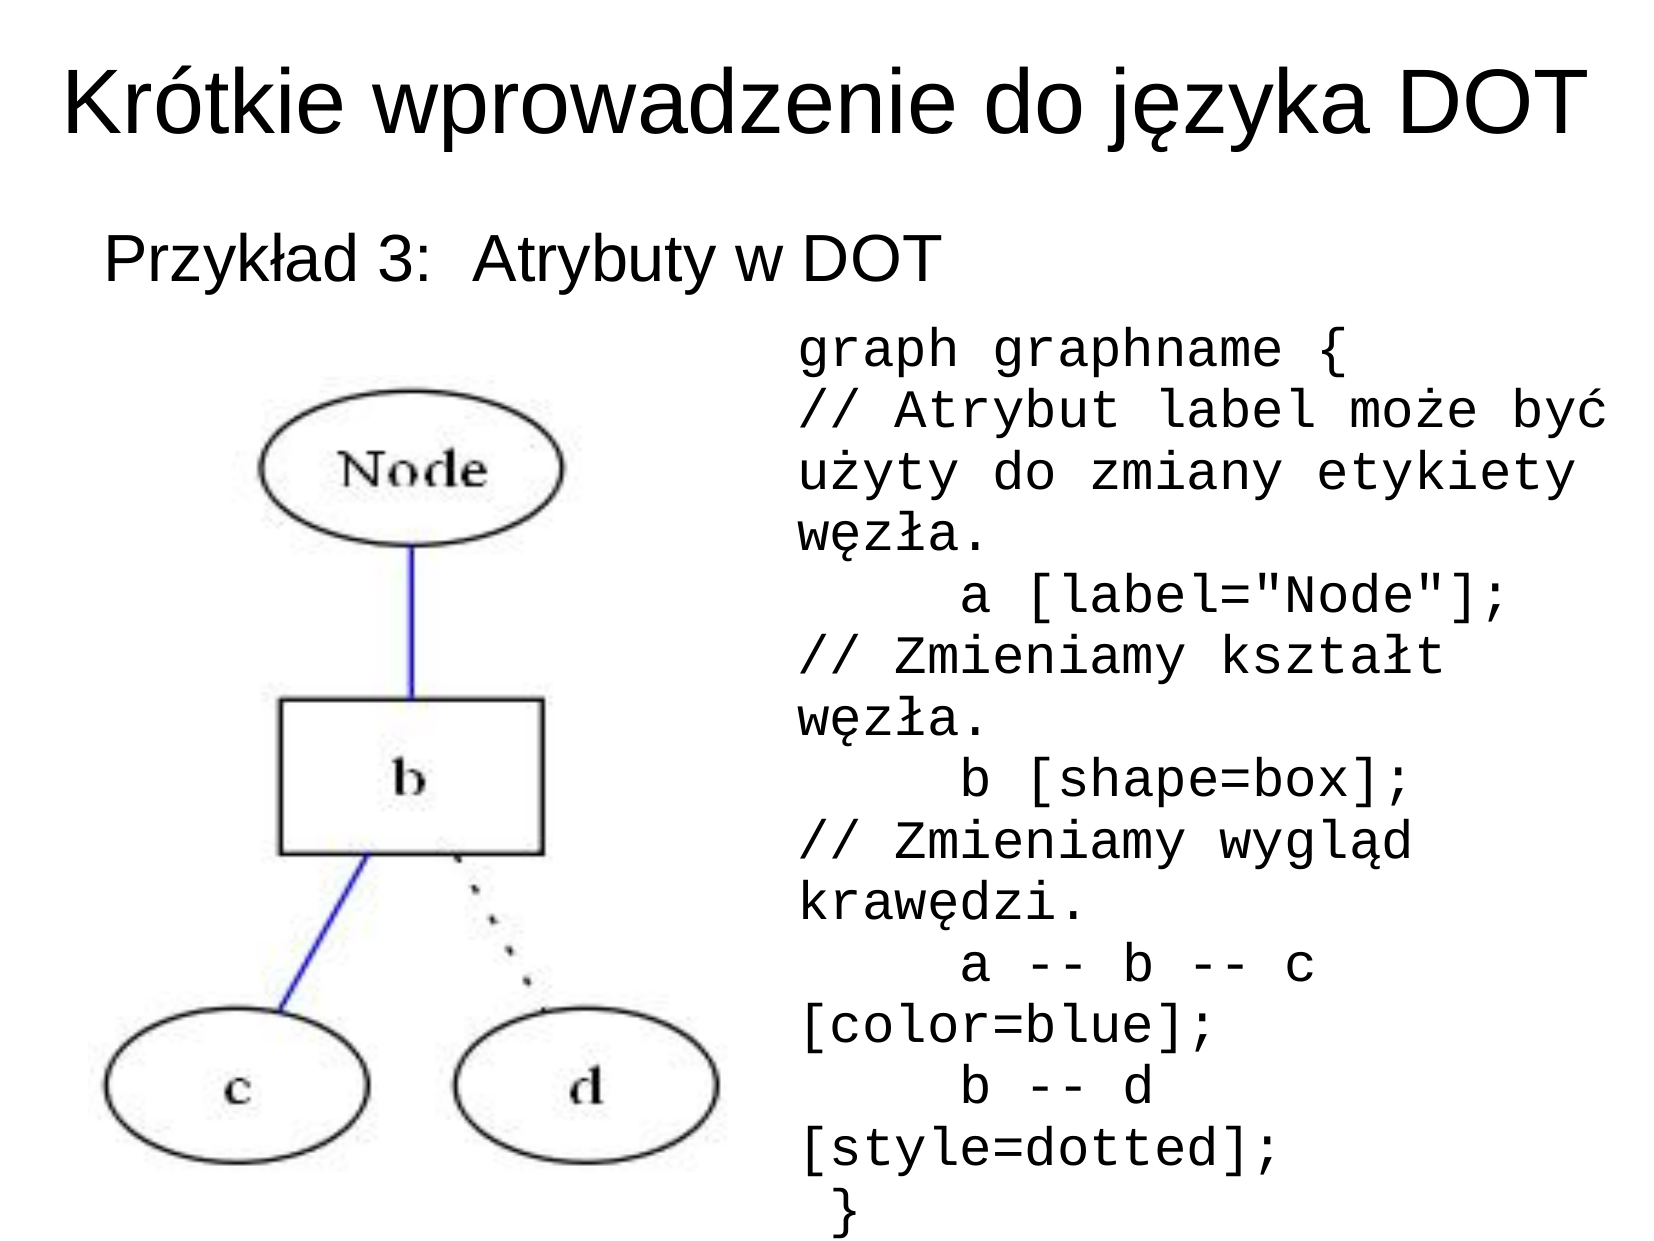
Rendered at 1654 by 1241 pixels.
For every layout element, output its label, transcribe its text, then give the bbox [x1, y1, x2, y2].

title Krótkie wprowadzenie do języka DOT [29, 50, 1625, 220]
subtitle graph graphname { // Atrybut label może być użyty do zmiany etykiety węzła. a [label="Node"]; // Zmieniamy kształt węzła. b [shape=box]; // Zmieniamy wygląd krawędzi. a -- b -- c [color=blue]; b -- d [style=dotted]; } [797, 324, 1625, 1241]
text_box Przykład 3: Atrybuty w DOT [29, 220, 1625, 296]
picture [88, 375, 739, 1182]
